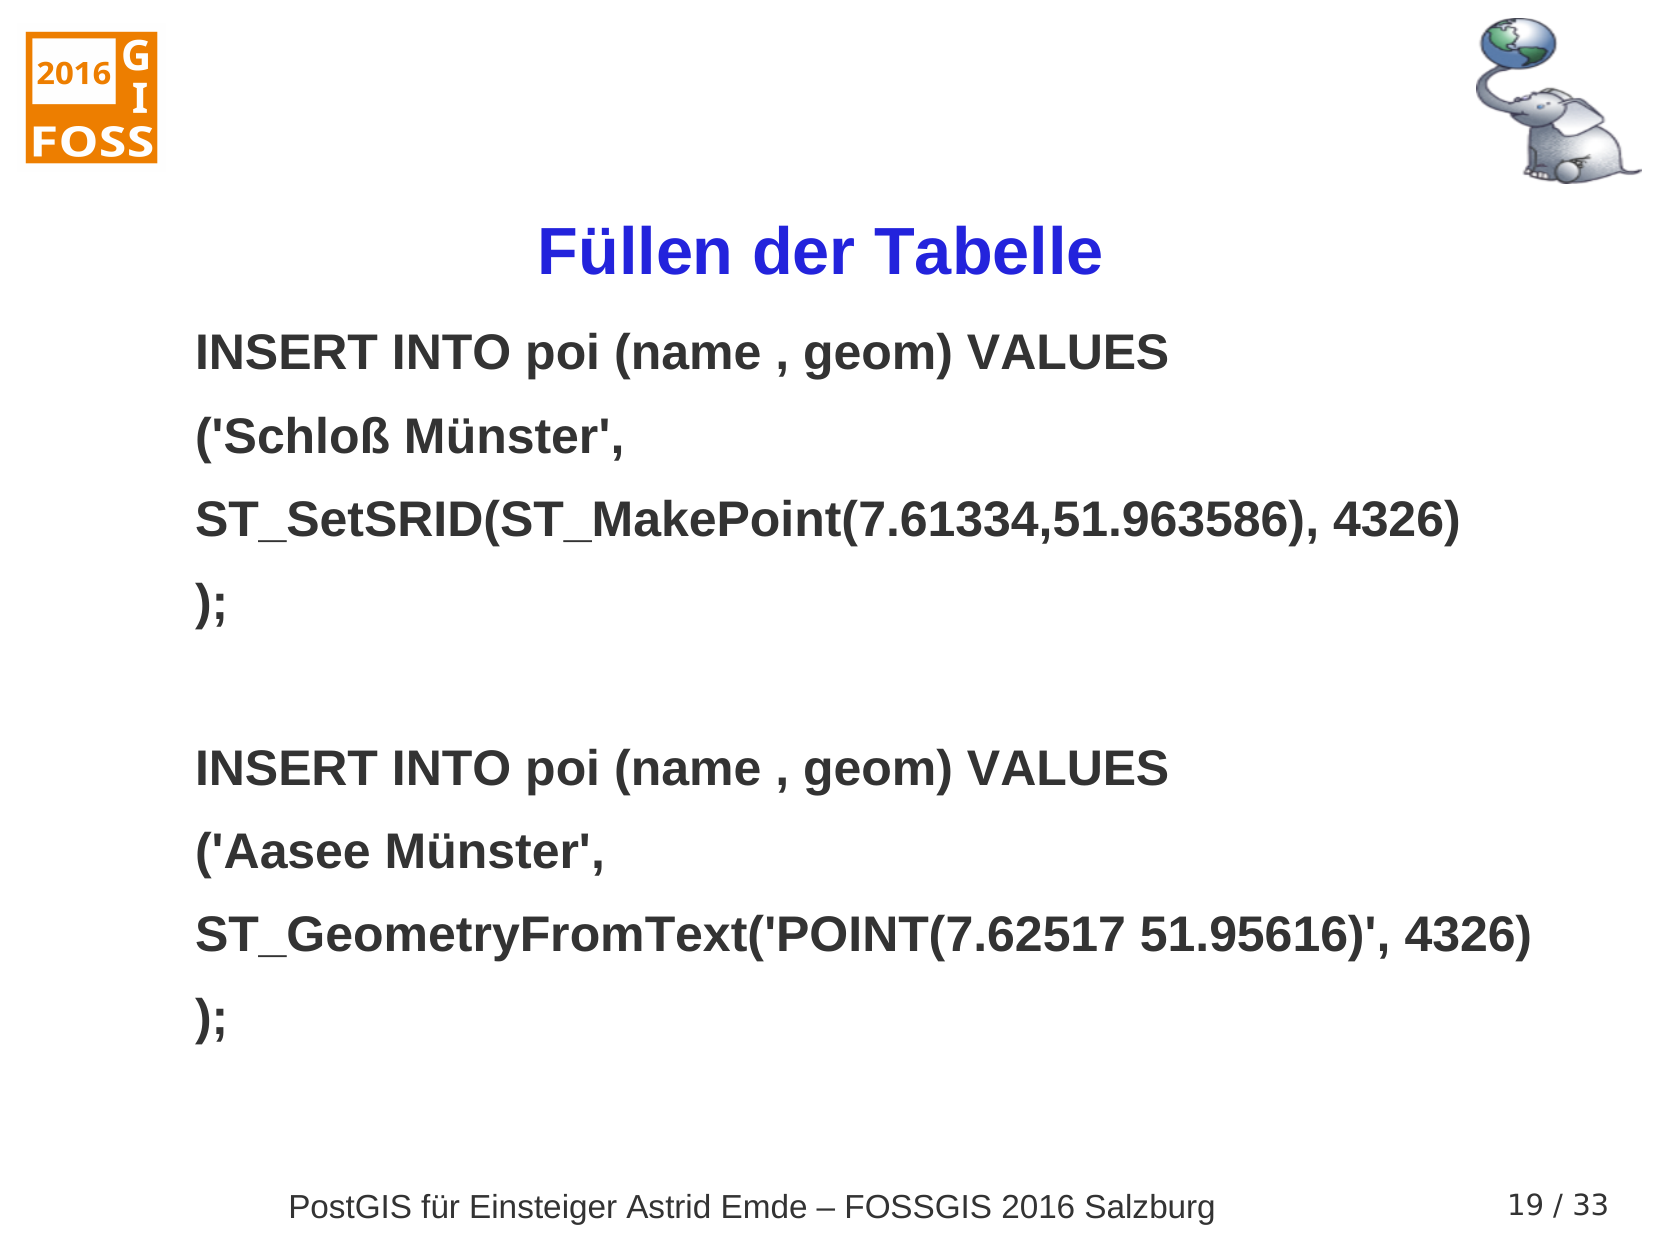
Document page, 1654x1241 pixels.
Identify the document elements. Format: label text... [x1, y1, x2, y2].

picture [1476, 18, 1642, 184]
list INSERT INTO poi (name , geom) VALUES ('Schloß Münster', ST_SetSRID(ST_MakePoint(7.61334,51.963586), 4326) ); INSERT INTO poi (name , geom) VALUES ('Aasee Münster', ST_GeometryFromText('POINT(7.62517 51.95616)', 4326) ); [194, 324, 1536, 1144]
title Füllen der Tabelle [76, 177, 1565, 325]
picture [17, 23, 166, 172]
